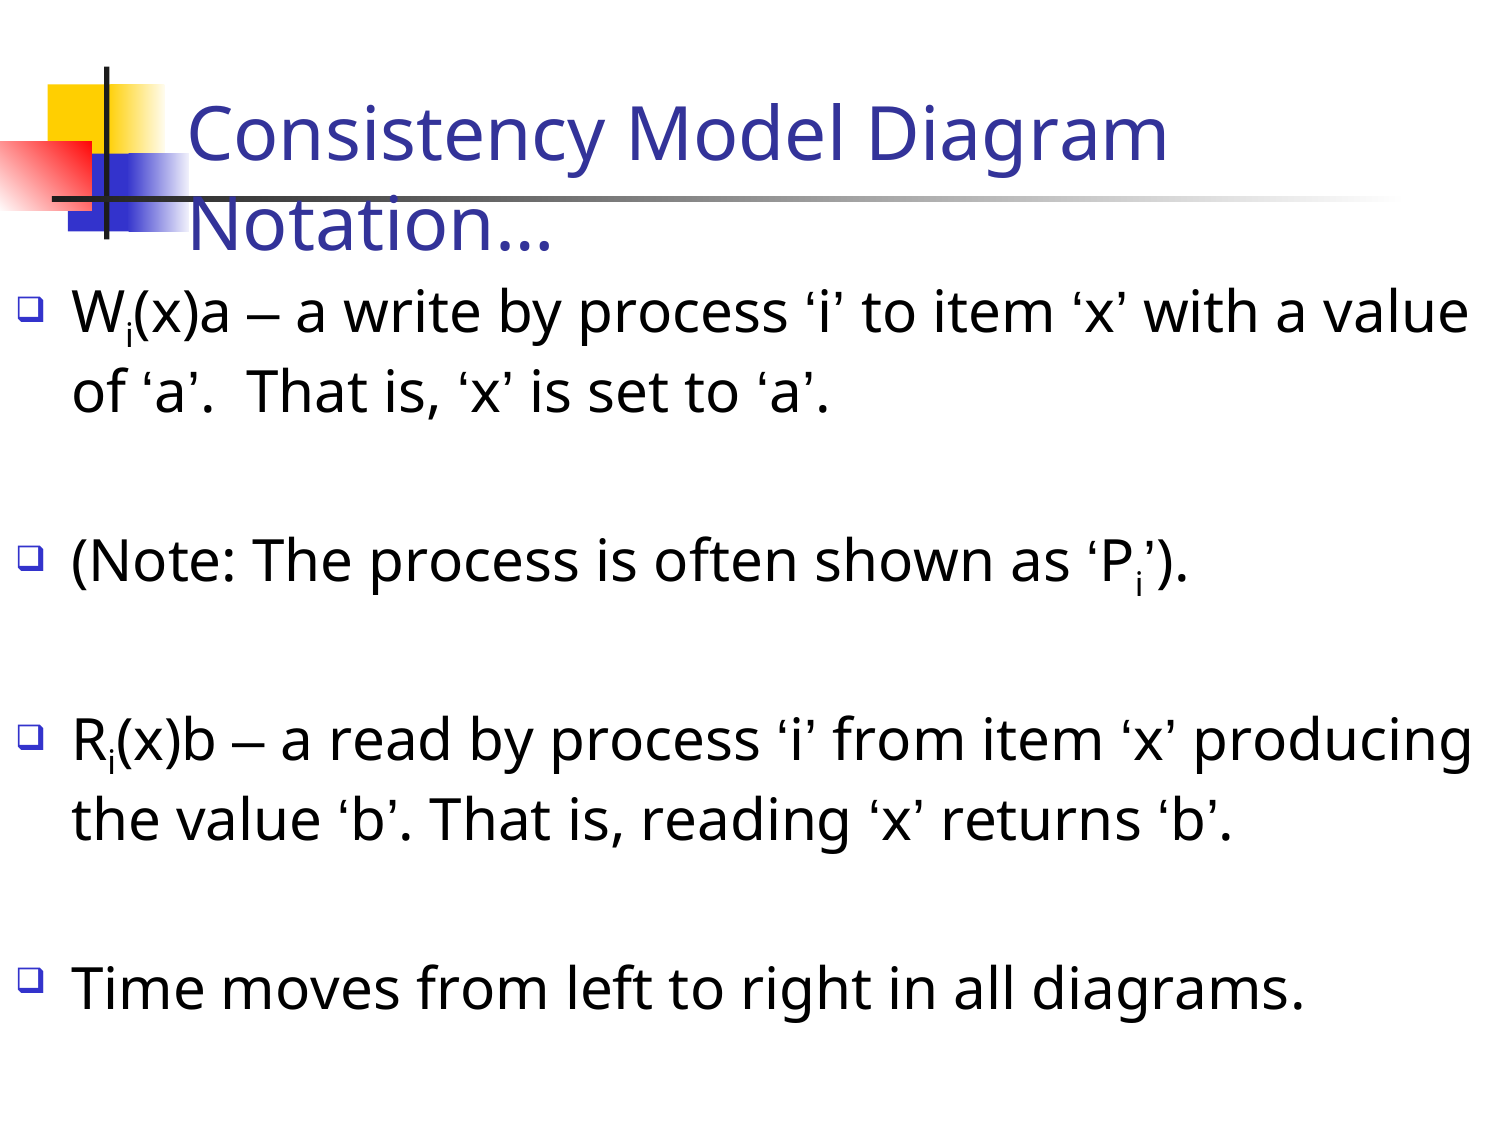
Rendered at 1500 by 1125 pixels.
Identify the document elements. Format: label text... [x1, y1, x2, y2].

text_box Consistency Model Diagram Notation… [171, 78, 1500, 216]
text_box Wi(x)a – a write by process ‘i’ to item ‘x’ with a value of ‘a’. That is, ‘x’ is set to ‘a’. (Note: The process is often shown as ‘Pi’). Ri(x)b – a read by process ‘i’ from item ‘x’ producing the value ‘b’. That is, reading ‘x’ returns ‘b’. Time moves from left to right in all diagrams. [0, 267, 1500, 1087]
